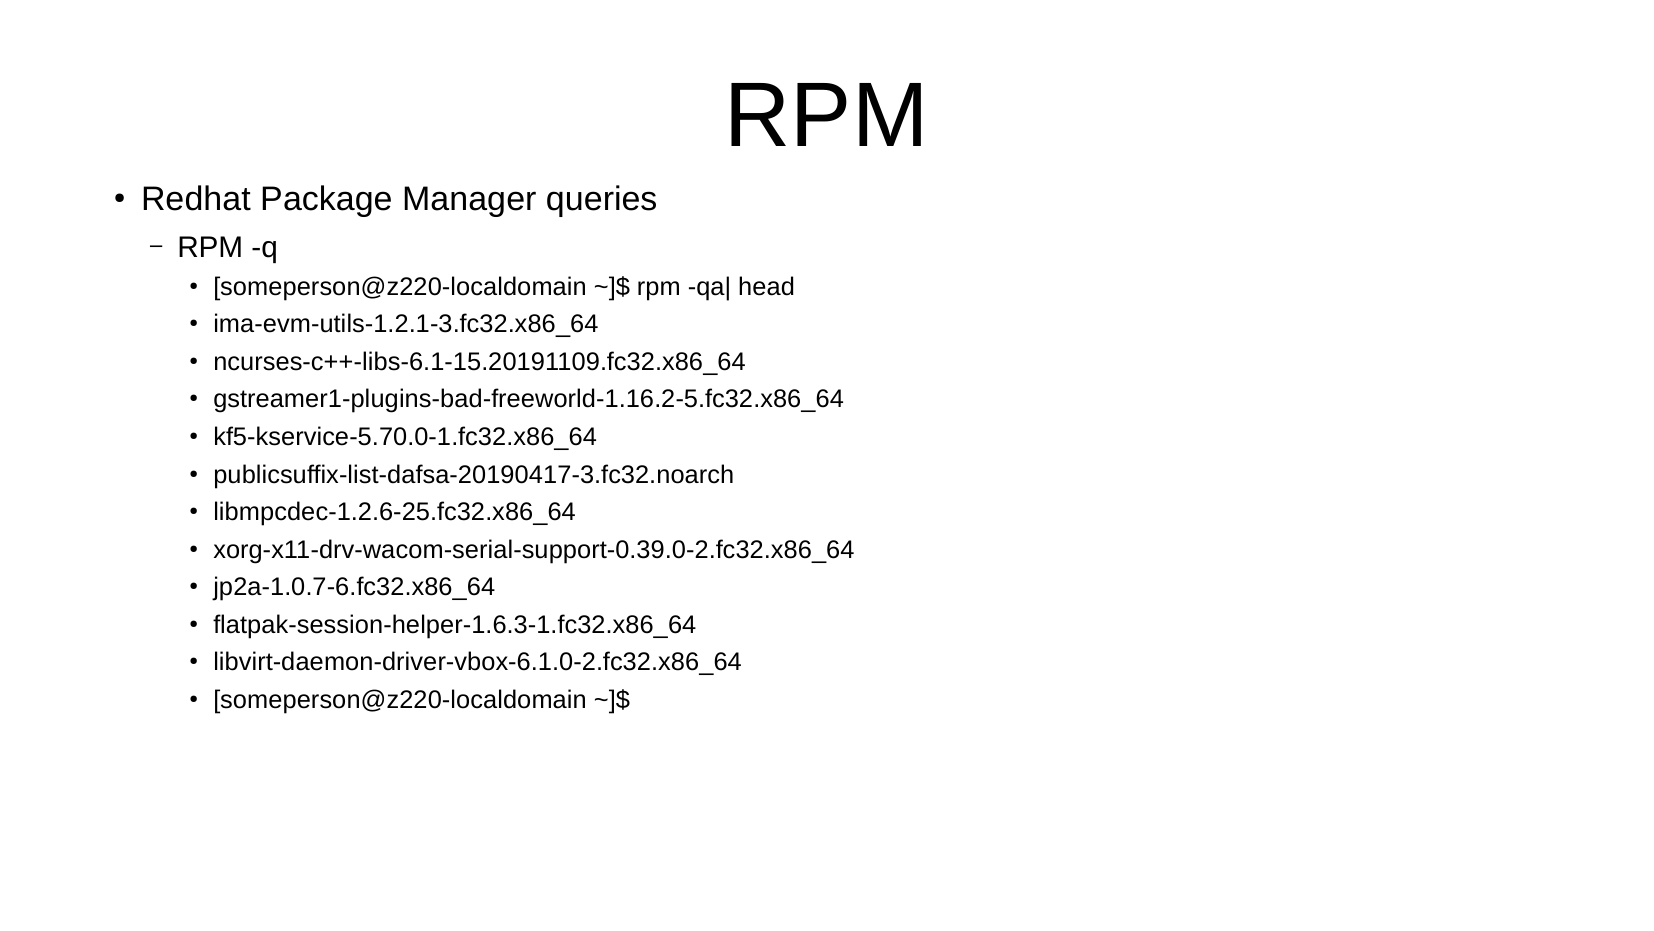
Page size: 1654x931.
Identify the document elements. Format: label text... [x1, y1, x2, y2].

list Redhat Package Manager queries RPM -q [someperson@z220-localdomain ~]$ rpm -qa| head ima-evm-utils-1.2.1-3.fc32.x86_64 ncurses-c++-libs-6.1-15.20191109.fc32.x86_64 gstreamer1-plugins-bad-freeworld-1.16.2-5.fc32.x86_64 kf5-kservice-5.70.0-1.fc32.x86_64 publicsuffix-list-dafsa-20190417-3.fc32.noarch libmpcdec-1.2.6-25.fc32.x86_64 xorg-x11-drv-wacom-serial-support-0.39.0-2.fc32.x86_64 jp2a-1.0.7-6.fc32.x86_64 flatpak-session-helper-1.6.3-1.fc32.x86_64 libvirt-daemon-driver-vbox-6.1.0-2.fc32.x86_64 [someperson@z220-localdomain ~]$ [105, 180, 1594, 720]
title RPM [82, 37, 1571, 193]
